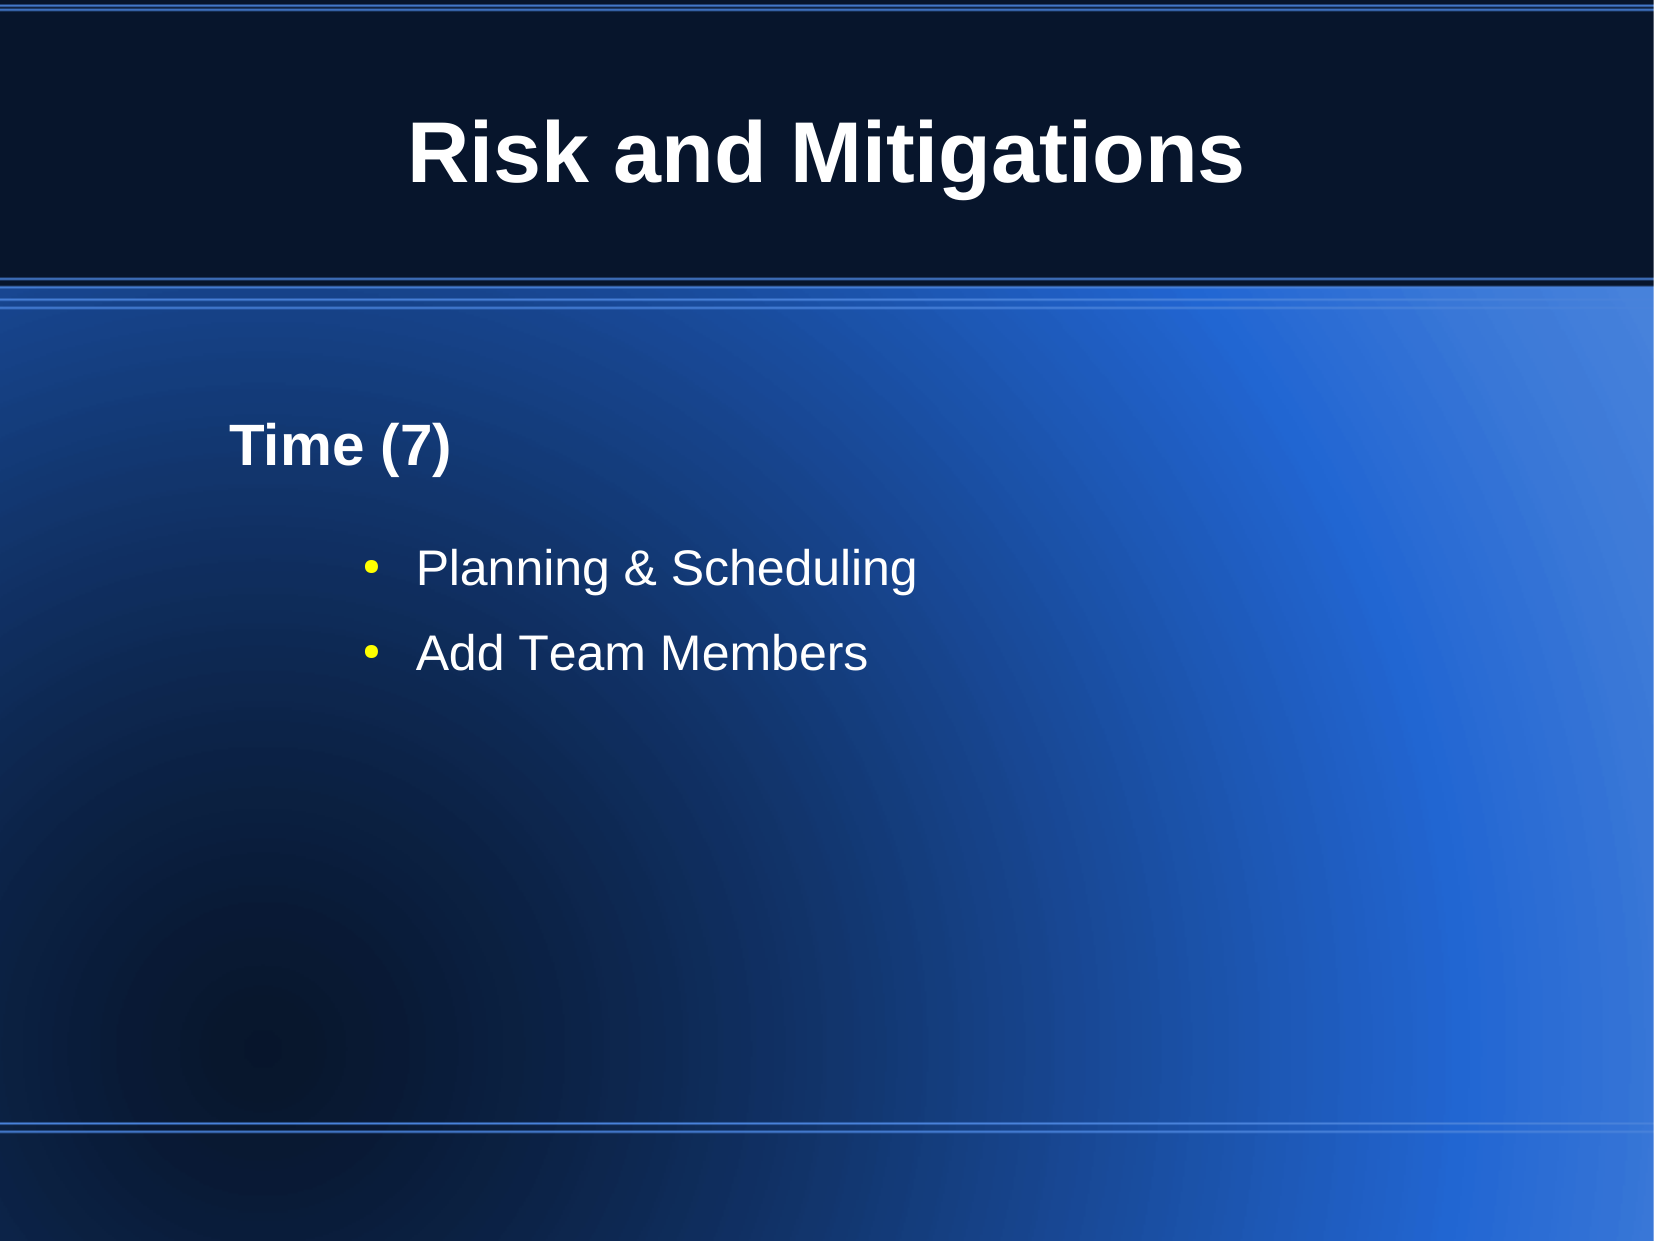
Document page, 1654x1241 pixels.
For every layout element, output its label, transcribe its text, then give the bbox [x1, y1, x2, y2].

picture [0, 0, 1654, 1241]
list Planning & Scheduling Add Team Members [345, 540, 1471, 976]
text_box Time (7) [214, 405, 468, 487]
title Risk and Mitigations [82, 49, 1571, 257]
